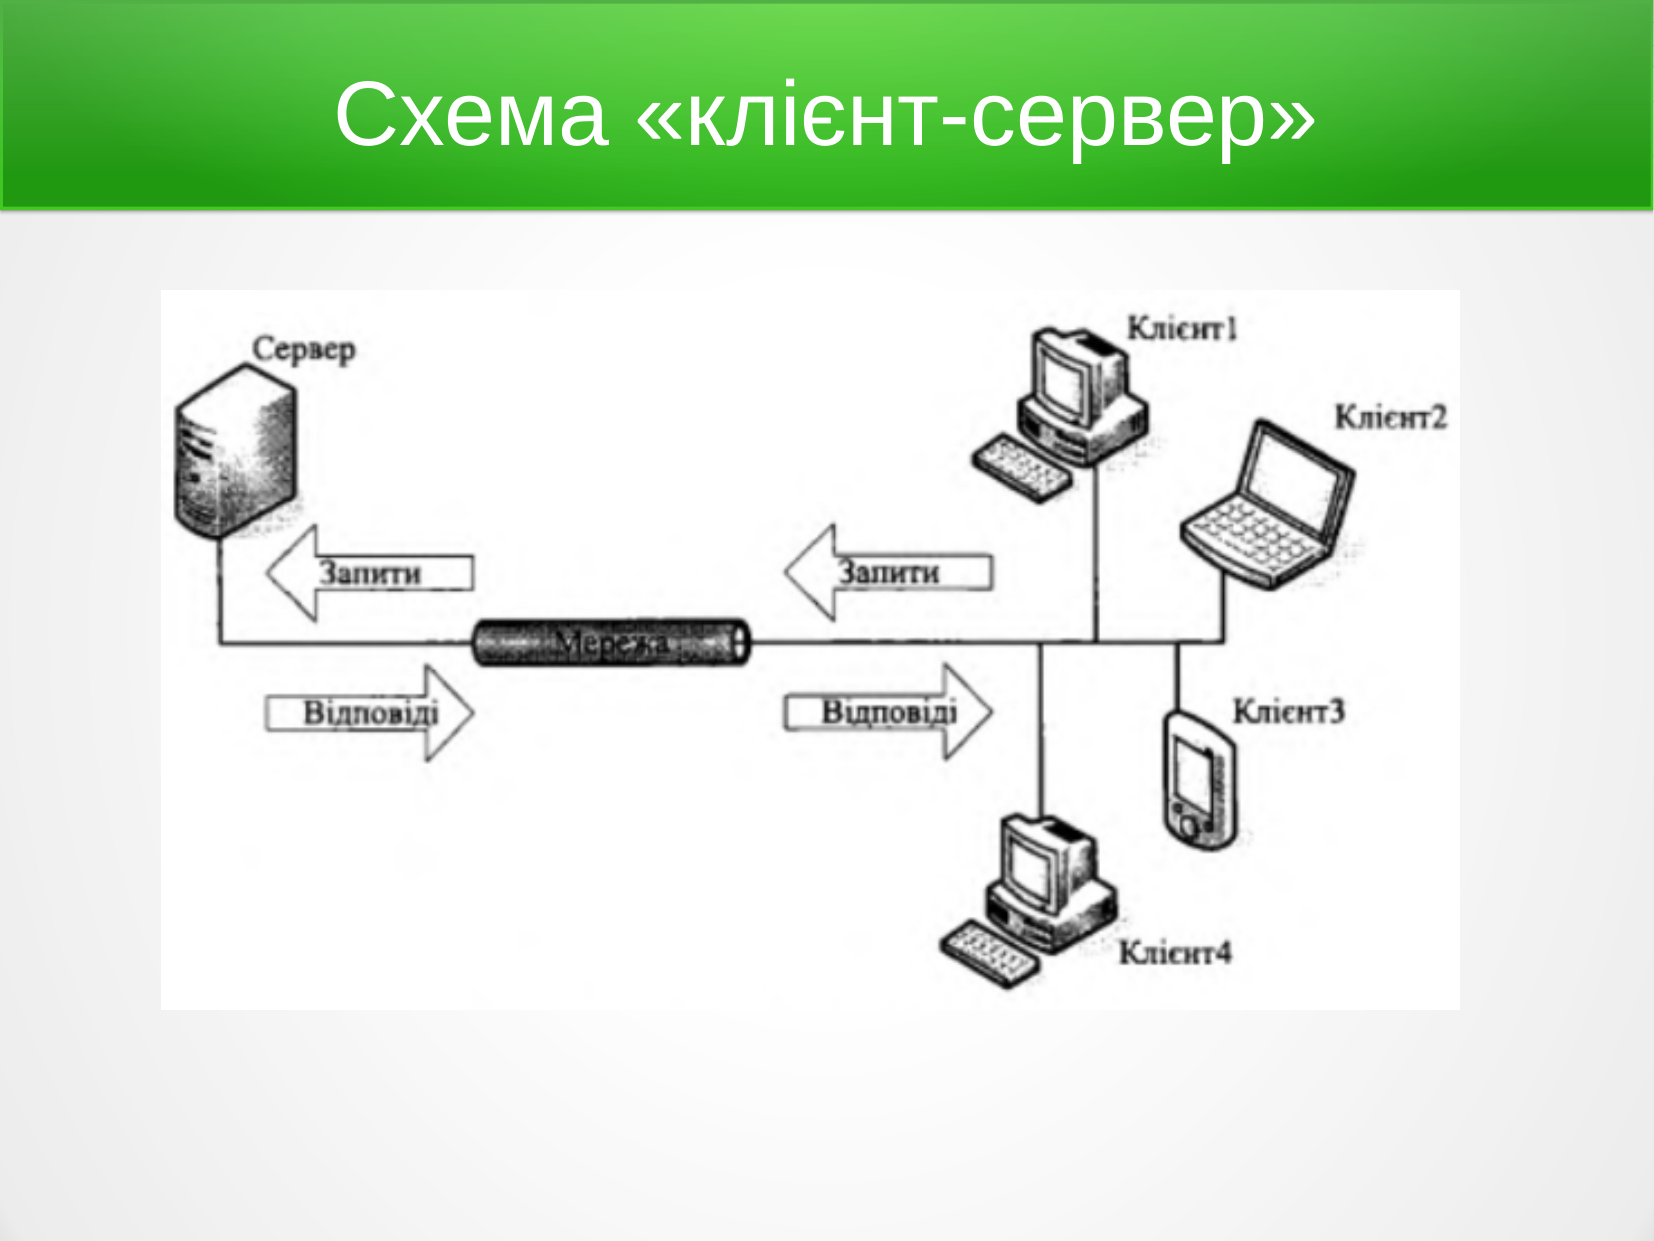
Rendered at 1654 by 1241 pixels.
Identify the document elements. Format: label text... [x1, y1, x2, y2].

picture [161, 290, 1460, 1010]
title Схема «клієнт-сервер» [82, 49, 1571, 179]
